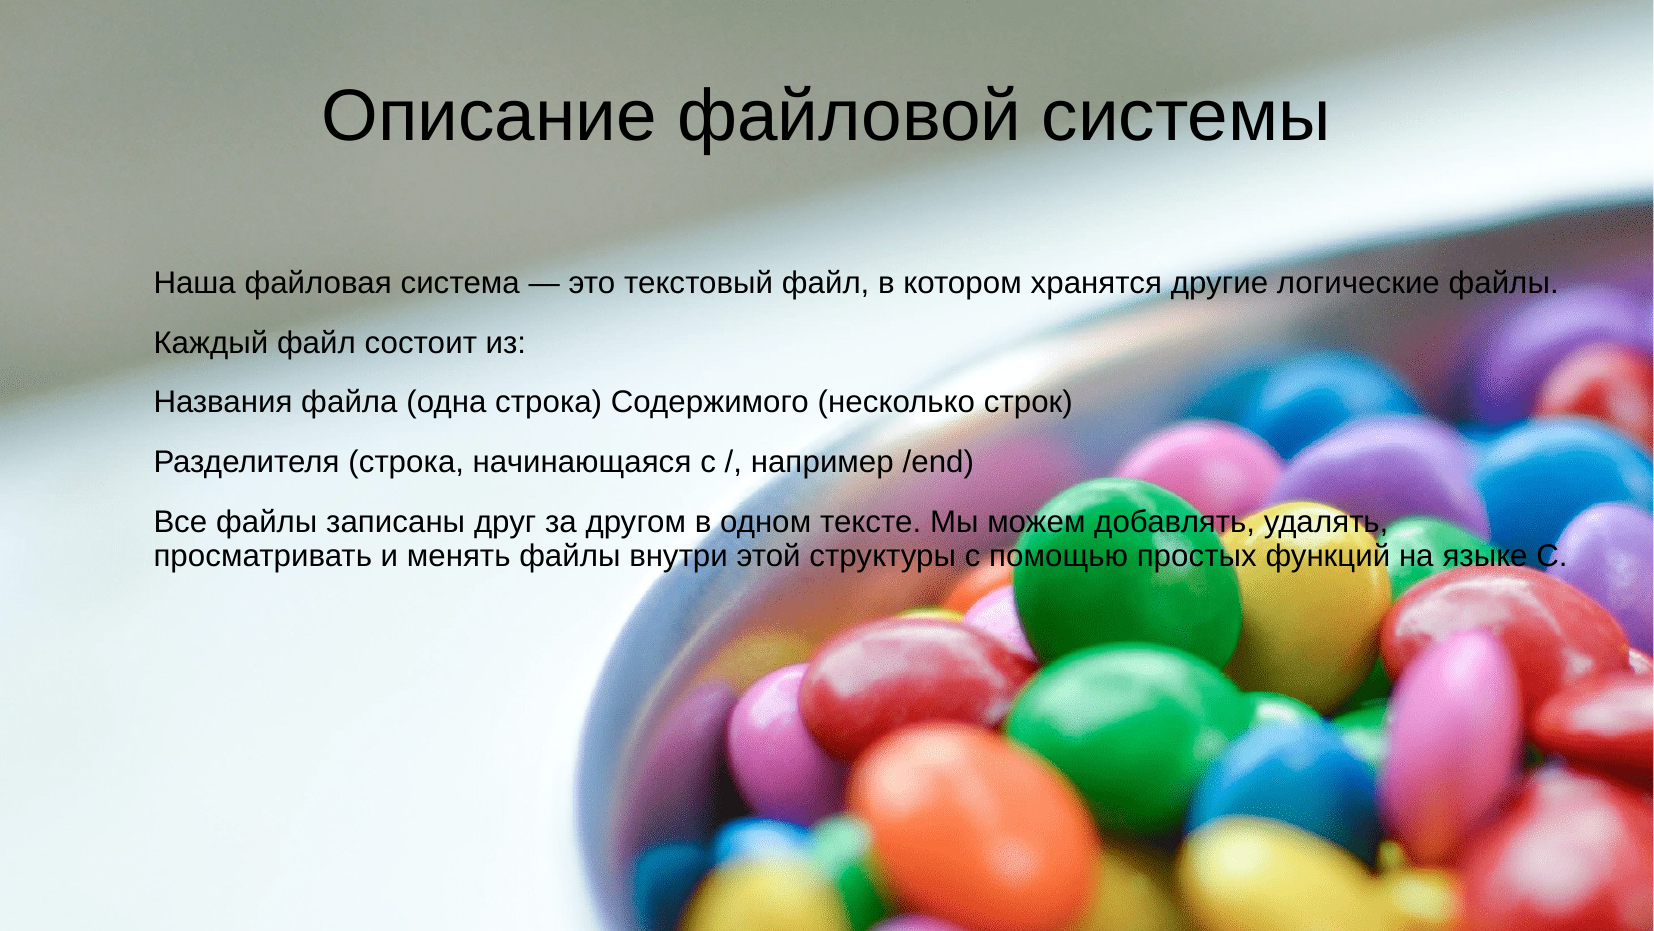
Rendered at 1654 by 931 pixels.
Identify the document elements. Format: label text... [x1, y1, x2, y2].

title Описание файловой системы [82, 37, 1571, 193]
picture [0, 0, 1654, 931]
list Наша файловая система — это текстовый файл, в котором хранятся другие логические файлы. Каждый файл состоит из: Названия файла (одна строка) Содержимого (несколько строк) Разделителя (строка, начинающаяся с /, например /end) Все файлы записаны друг за другом в одном тексте. Мы можем добавлять, удалять, просматривать и менять файлы внутри этой структуры с помощью простых функций на языке C. [82, 217, 1571, 758]
